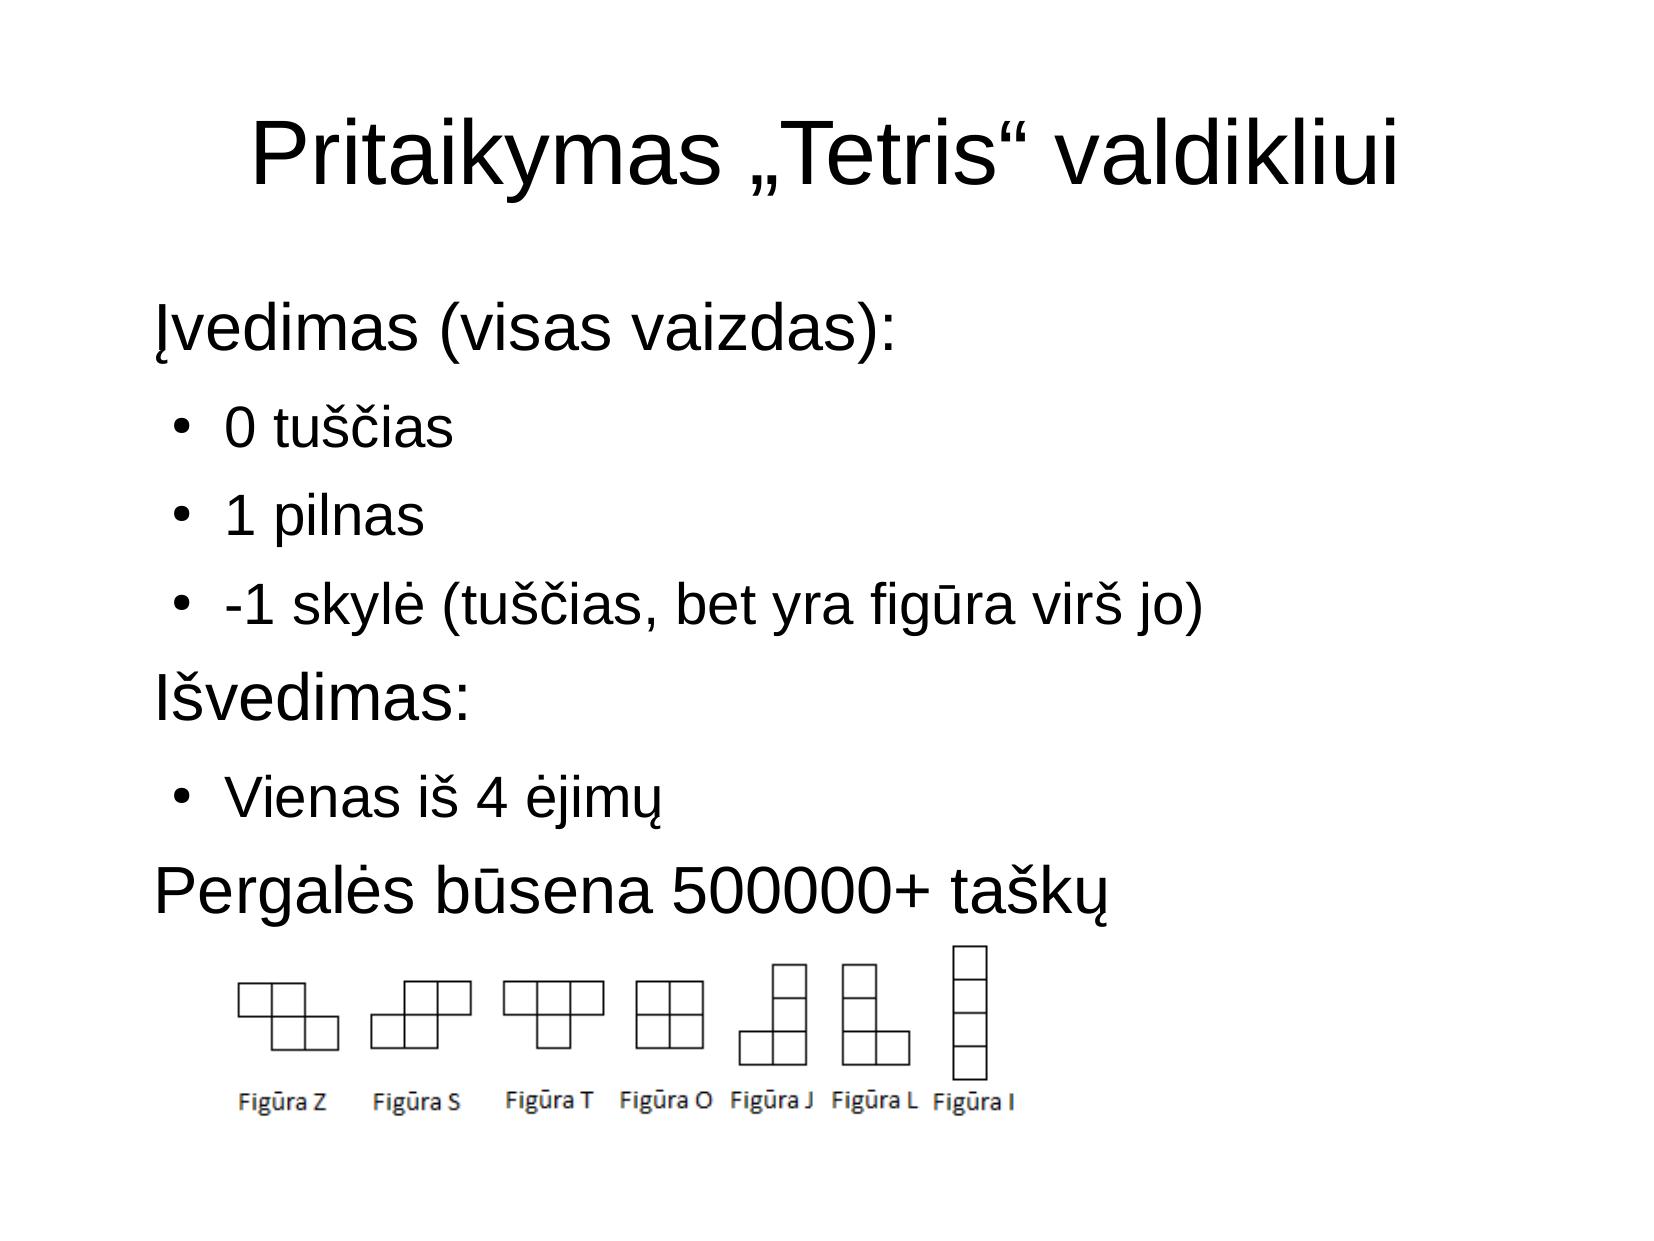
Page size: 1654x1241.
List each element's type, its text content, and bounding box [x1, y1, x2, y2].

picture [194, 944, 1034, 1129]
list Įvedimas (visas vaizdas): 0 tuščias 1 pilnas -1 skylė (tuščias, bet yra figūra virš jo) Išvedimas: Vienas iš 4 ėjimų Pergalės būsena 500000+ taškų [82, 290, 1571, 1010]
title Pritaikymas „Tetris“ valdikliui [82, 49, 1571, 257]
